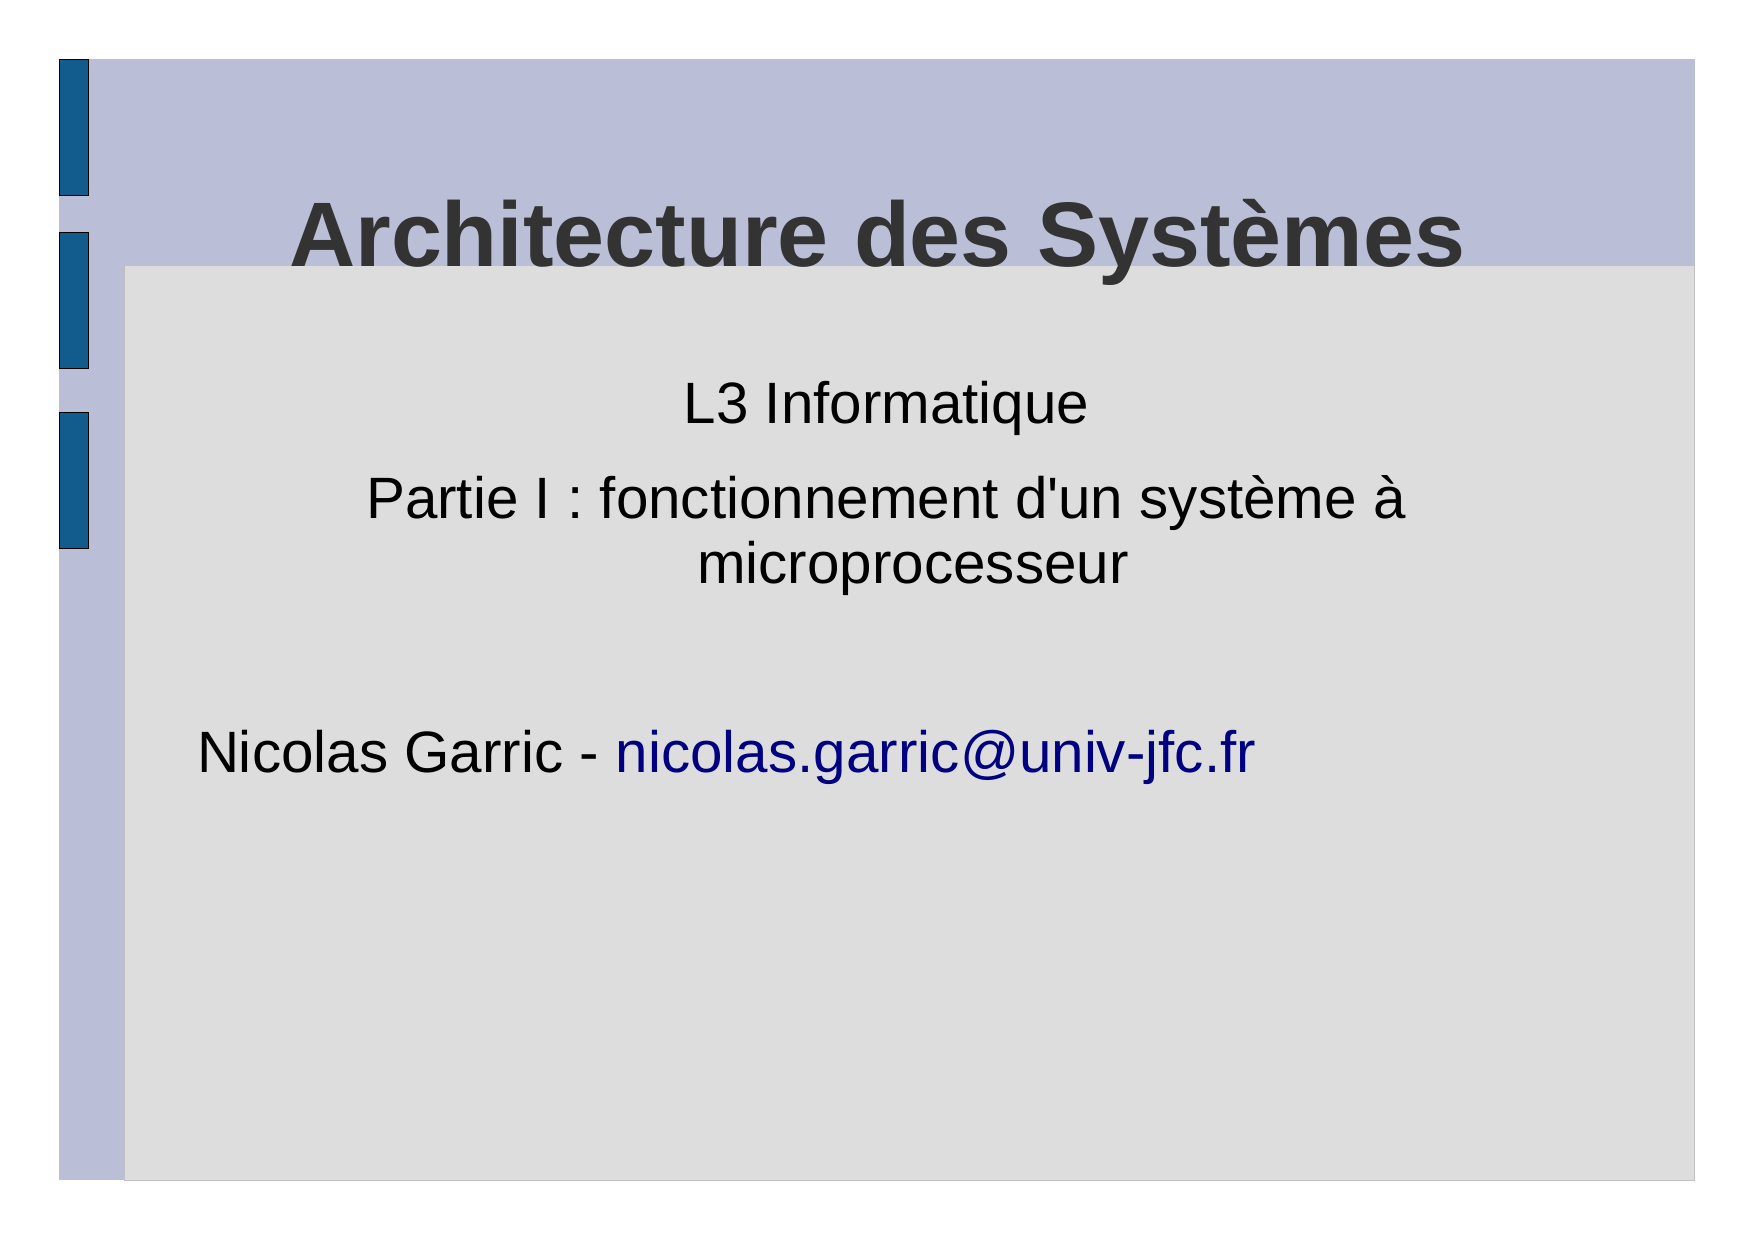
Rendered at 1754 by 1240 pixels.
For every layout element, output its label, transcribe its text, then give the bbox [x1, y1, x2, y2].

list L3 Informatique Partie I : fonctionnement d'un système à microprocesseur Nicolas Garric - nicolas.garric@univ-jfc.fr [179, 370, 1577, 1078]
title Architecture des Systèmes [179, 141, 1577, 329]
